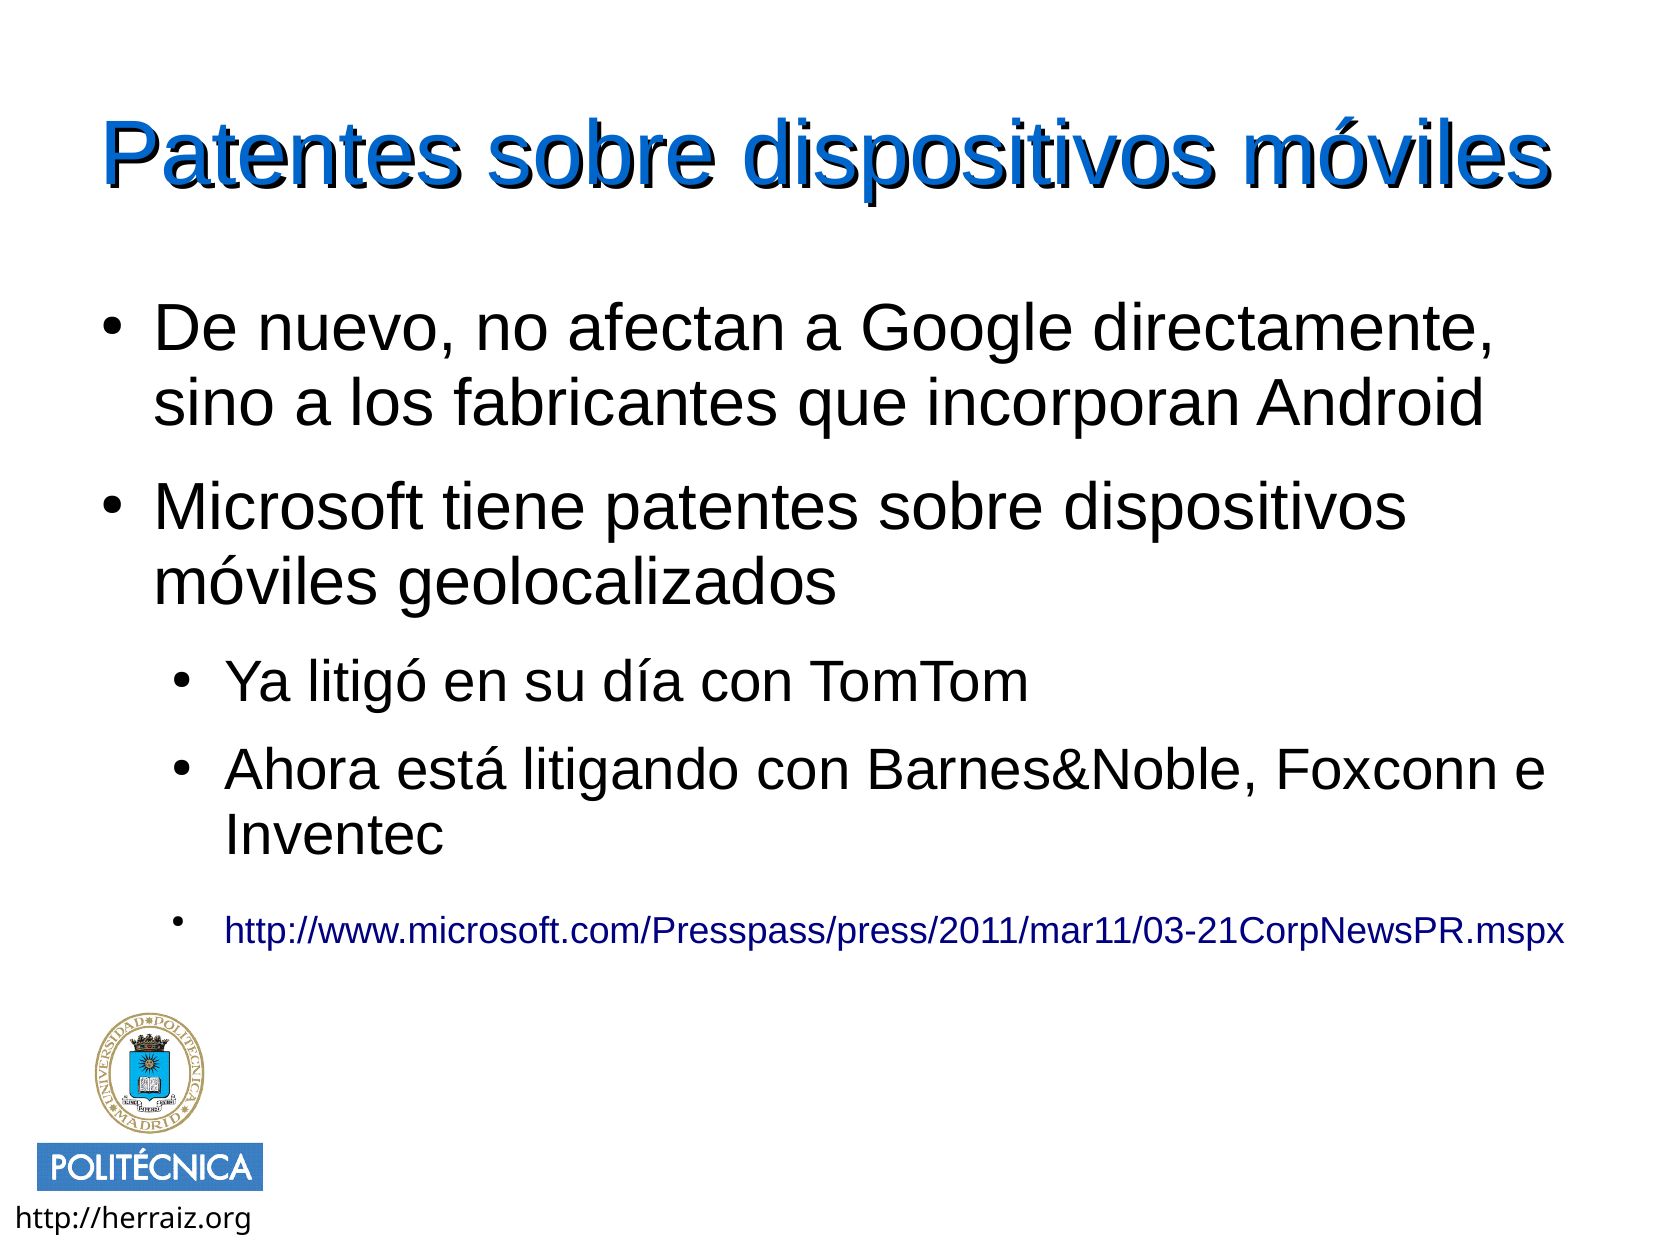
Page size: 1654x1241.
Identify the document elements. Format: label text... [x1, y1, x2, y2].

title Patentes sobre dispositivos móviles [82, 49, 1571, 257]
picture [37, 1012, 263, 1191]
list De nuevo, no afectan a Google directamente, sino a los fabricantes que incorporan Android Microsoft tiene patentes sobre dispositivos móviles geolocalizados Ya litigó en su día con TomTom Ahora está litigando con Barnes&Noble, Foxconn e Inventec http://www.microsoft.com/Presspass/press/2011/mar11/03-21CorpNewsPR.mspx [82, 290, 1571, 1109]
